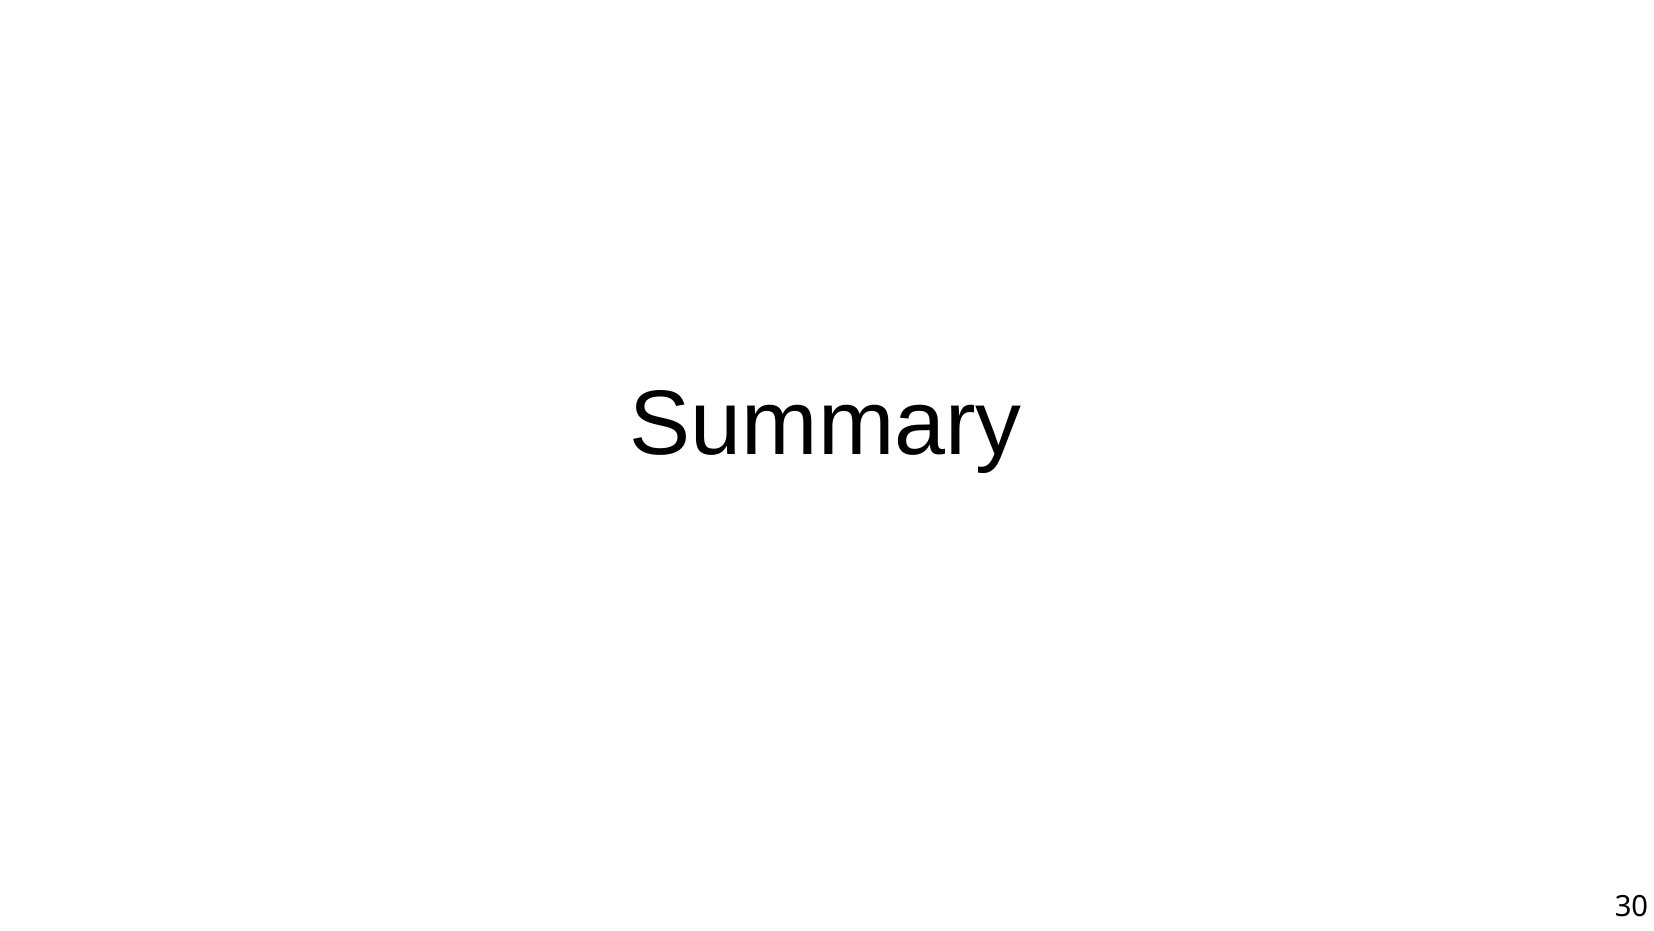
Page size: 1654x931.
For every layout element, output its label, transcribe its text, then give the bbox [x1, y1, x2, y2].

title Summary [81, 345, 1570, 501]
